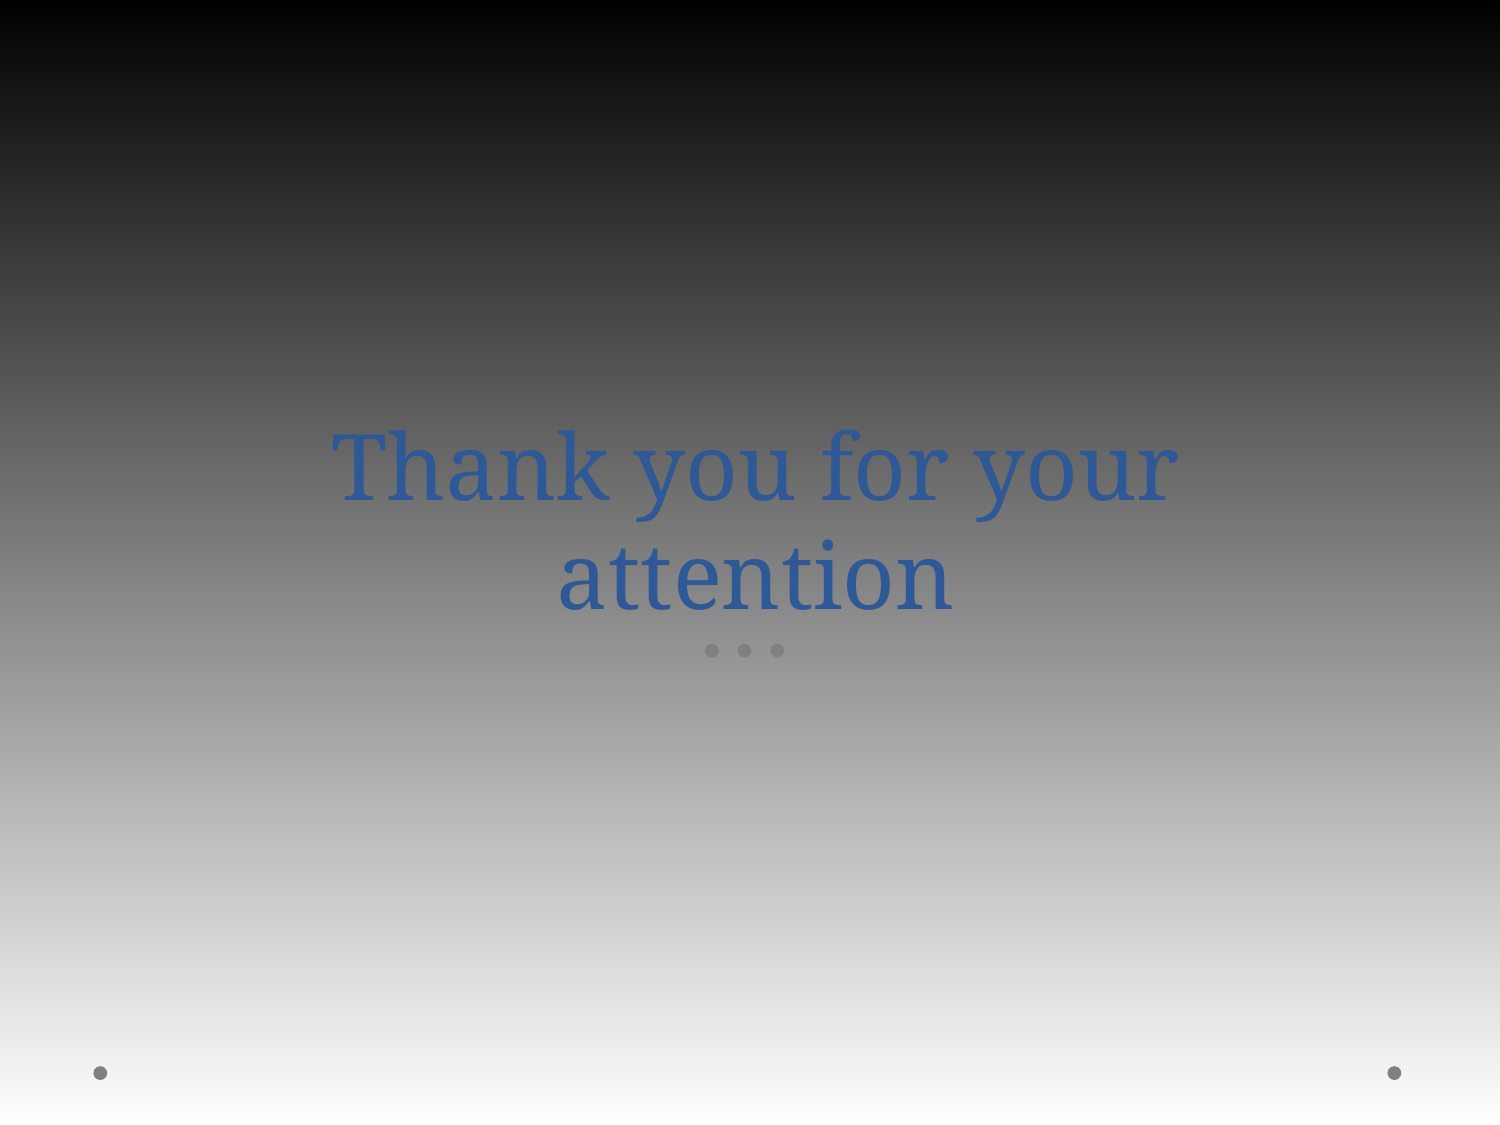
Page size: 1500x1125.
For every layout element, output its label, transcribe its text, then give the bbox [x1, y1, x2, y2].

title Thank you for your attention [118, 224, 1394, 636]
